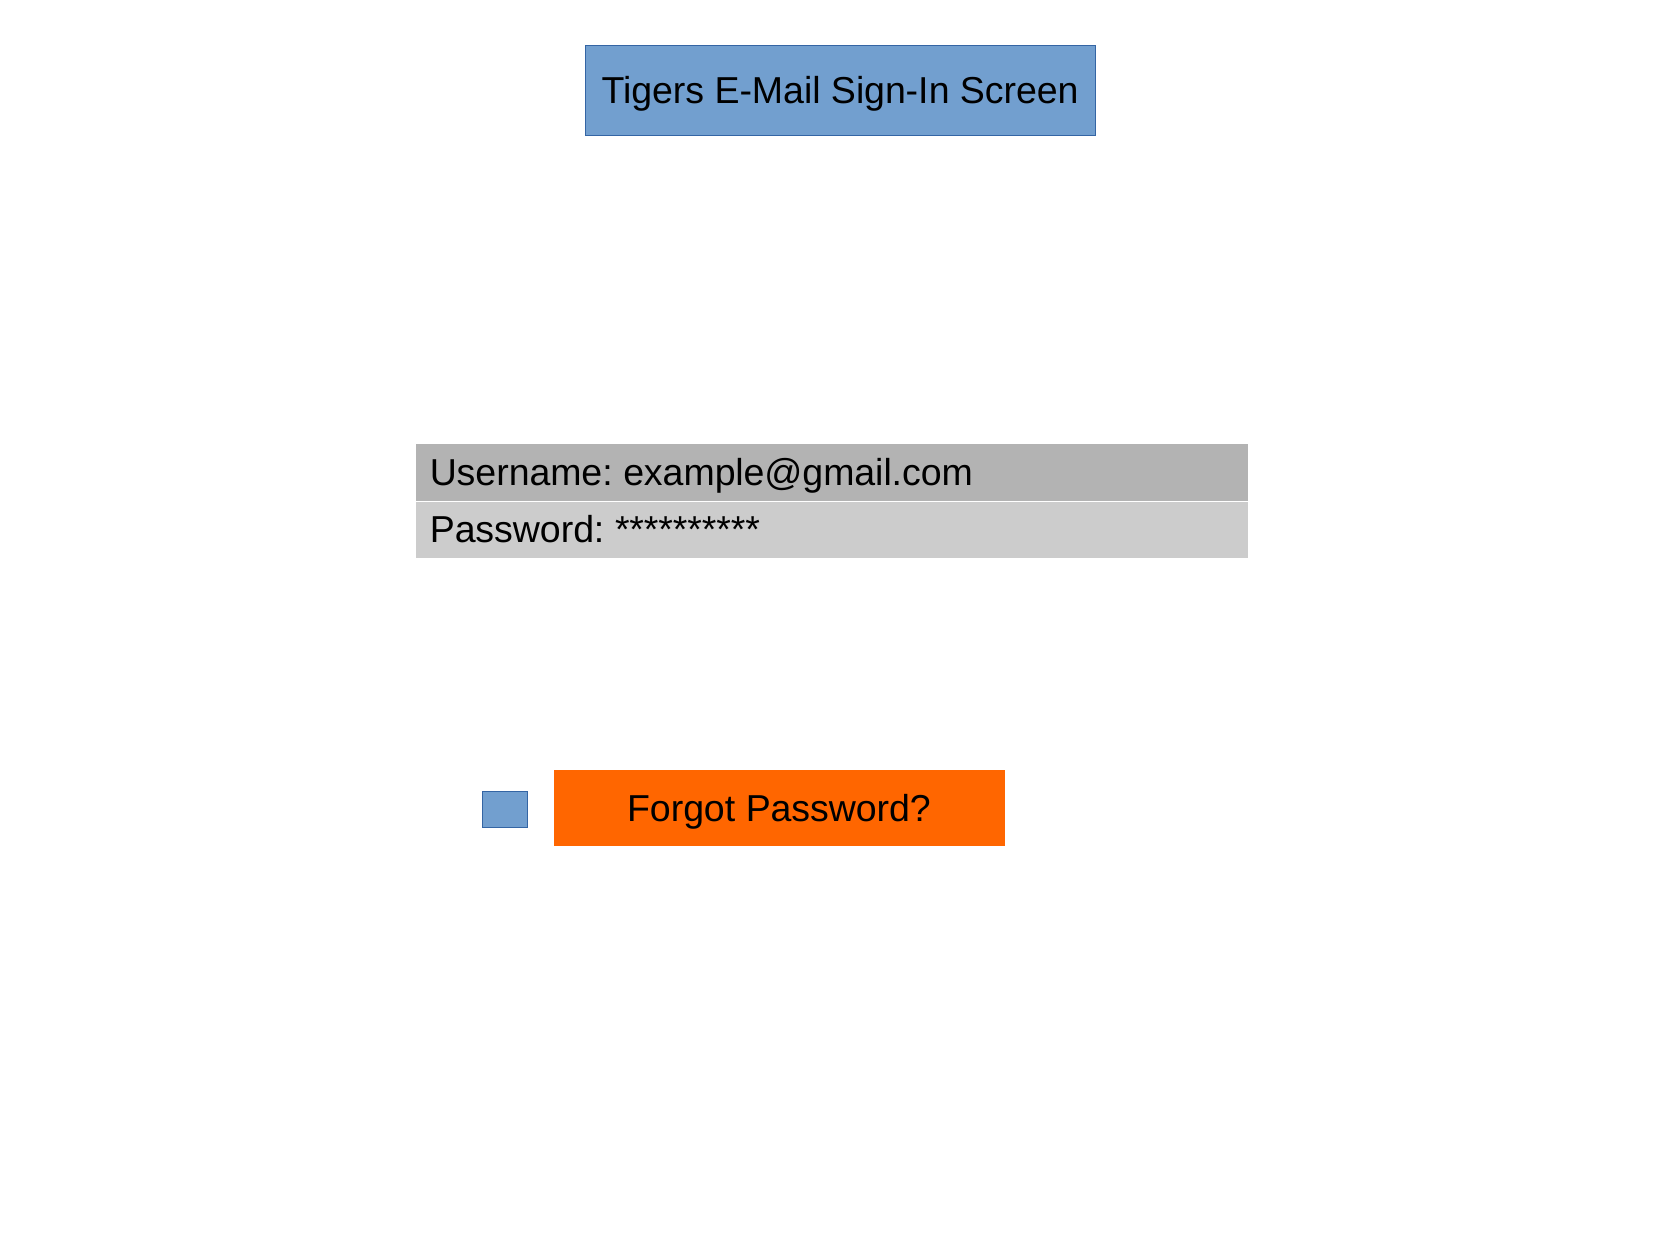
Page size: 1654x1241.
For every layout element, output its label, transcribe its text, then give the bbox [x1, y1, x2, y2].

text_box [482, 791, 528, 828]
table_header Username: example@gmail.com [416, 444, 1248, 501]
text_box Tigers E-Mail Sign-In Screen [585, 45, 1096, 136]
table_cell Password: ********** [416, 502, 1248, 558]
text_box Forgot Password? [554, 770, 1005, 846]
